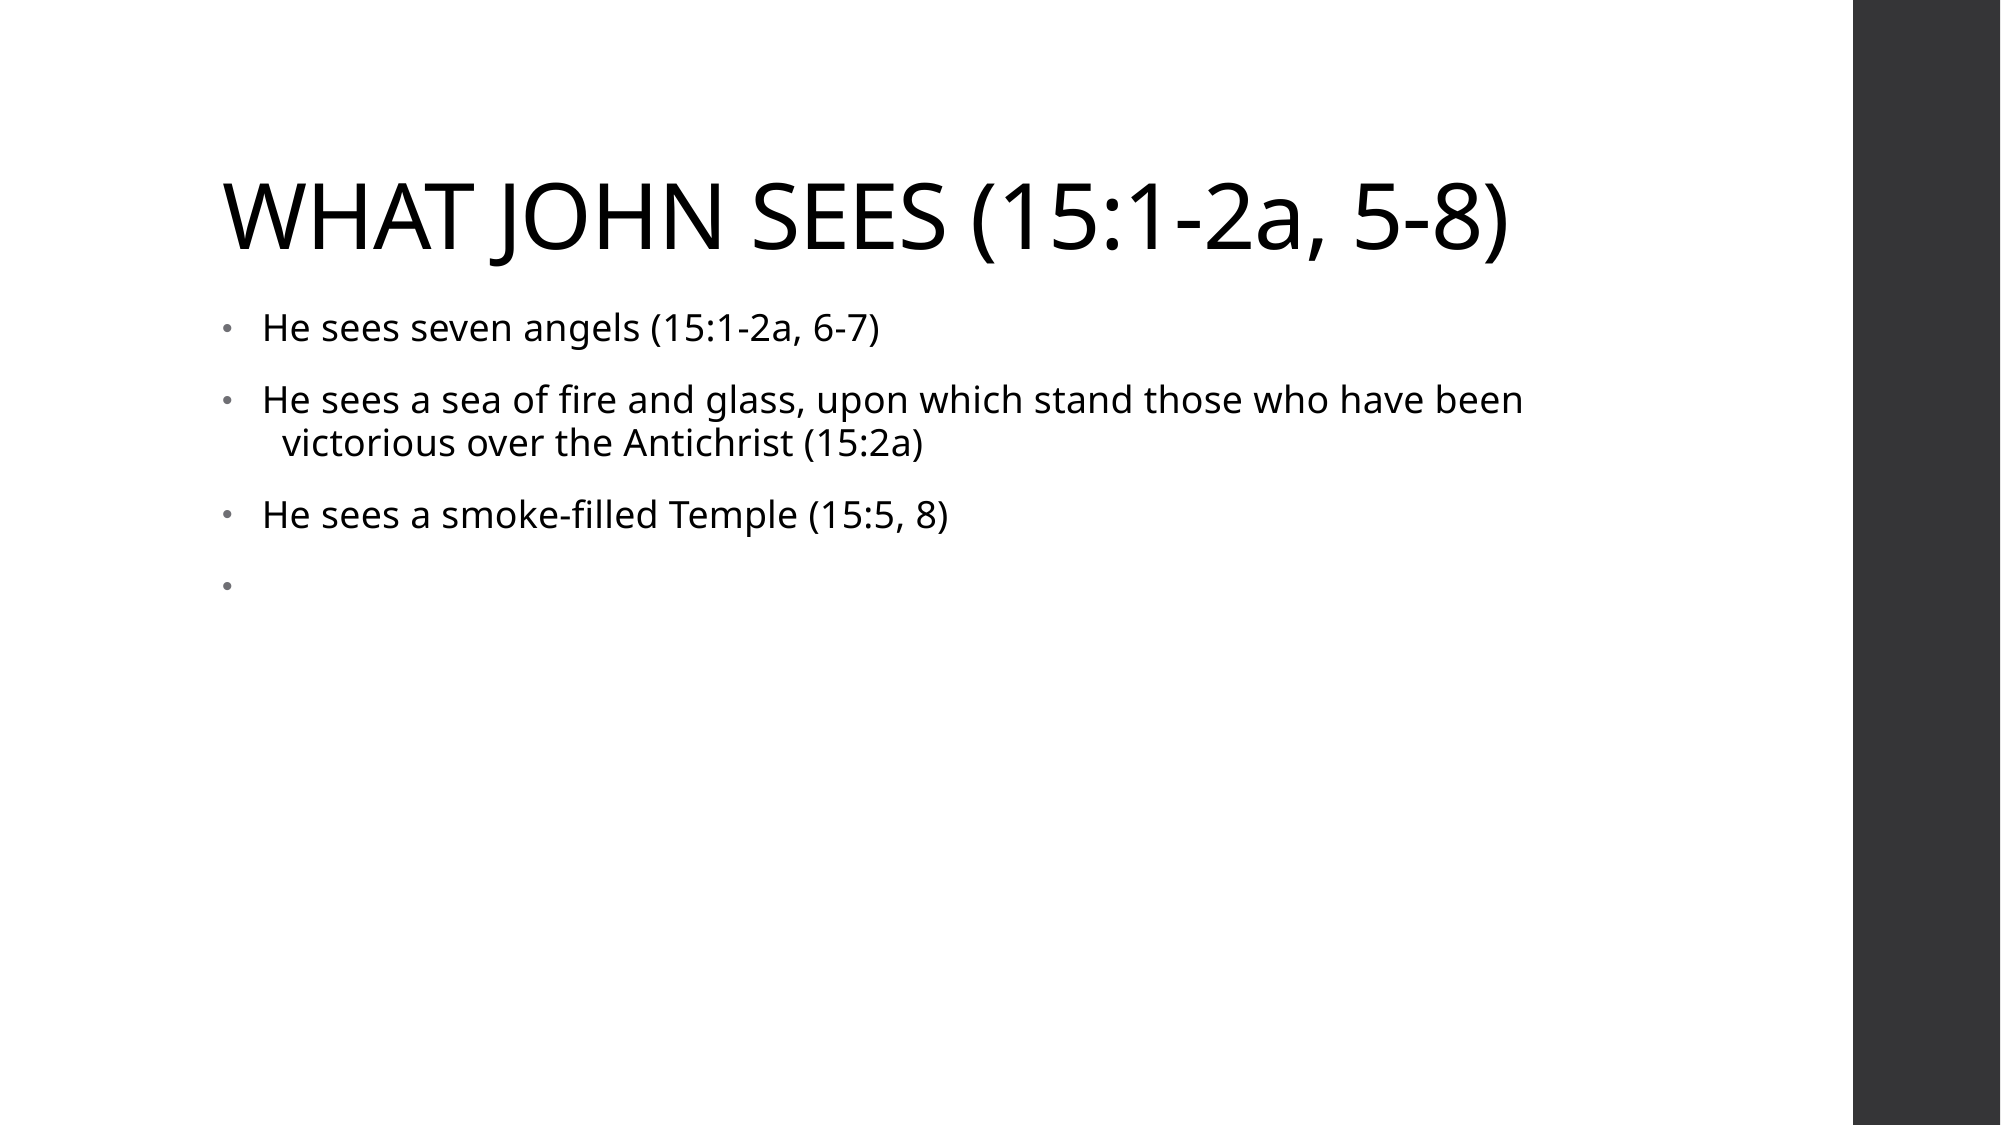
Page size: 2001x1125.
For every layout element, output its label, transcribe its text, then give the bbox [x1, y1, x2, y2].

title WHAT JOHN SEES (15:1-2a, 5-8) [206, 60, 1797, 278]
list He sees seven angels (15:1-2a, 6-7) He sees a sea of fire and glass, upon which stand those who have been victorious over the Antichrist (15:2a) He sees a smoke-filled Temple (15:5, 8) [206, 299, 1617, 1014]
